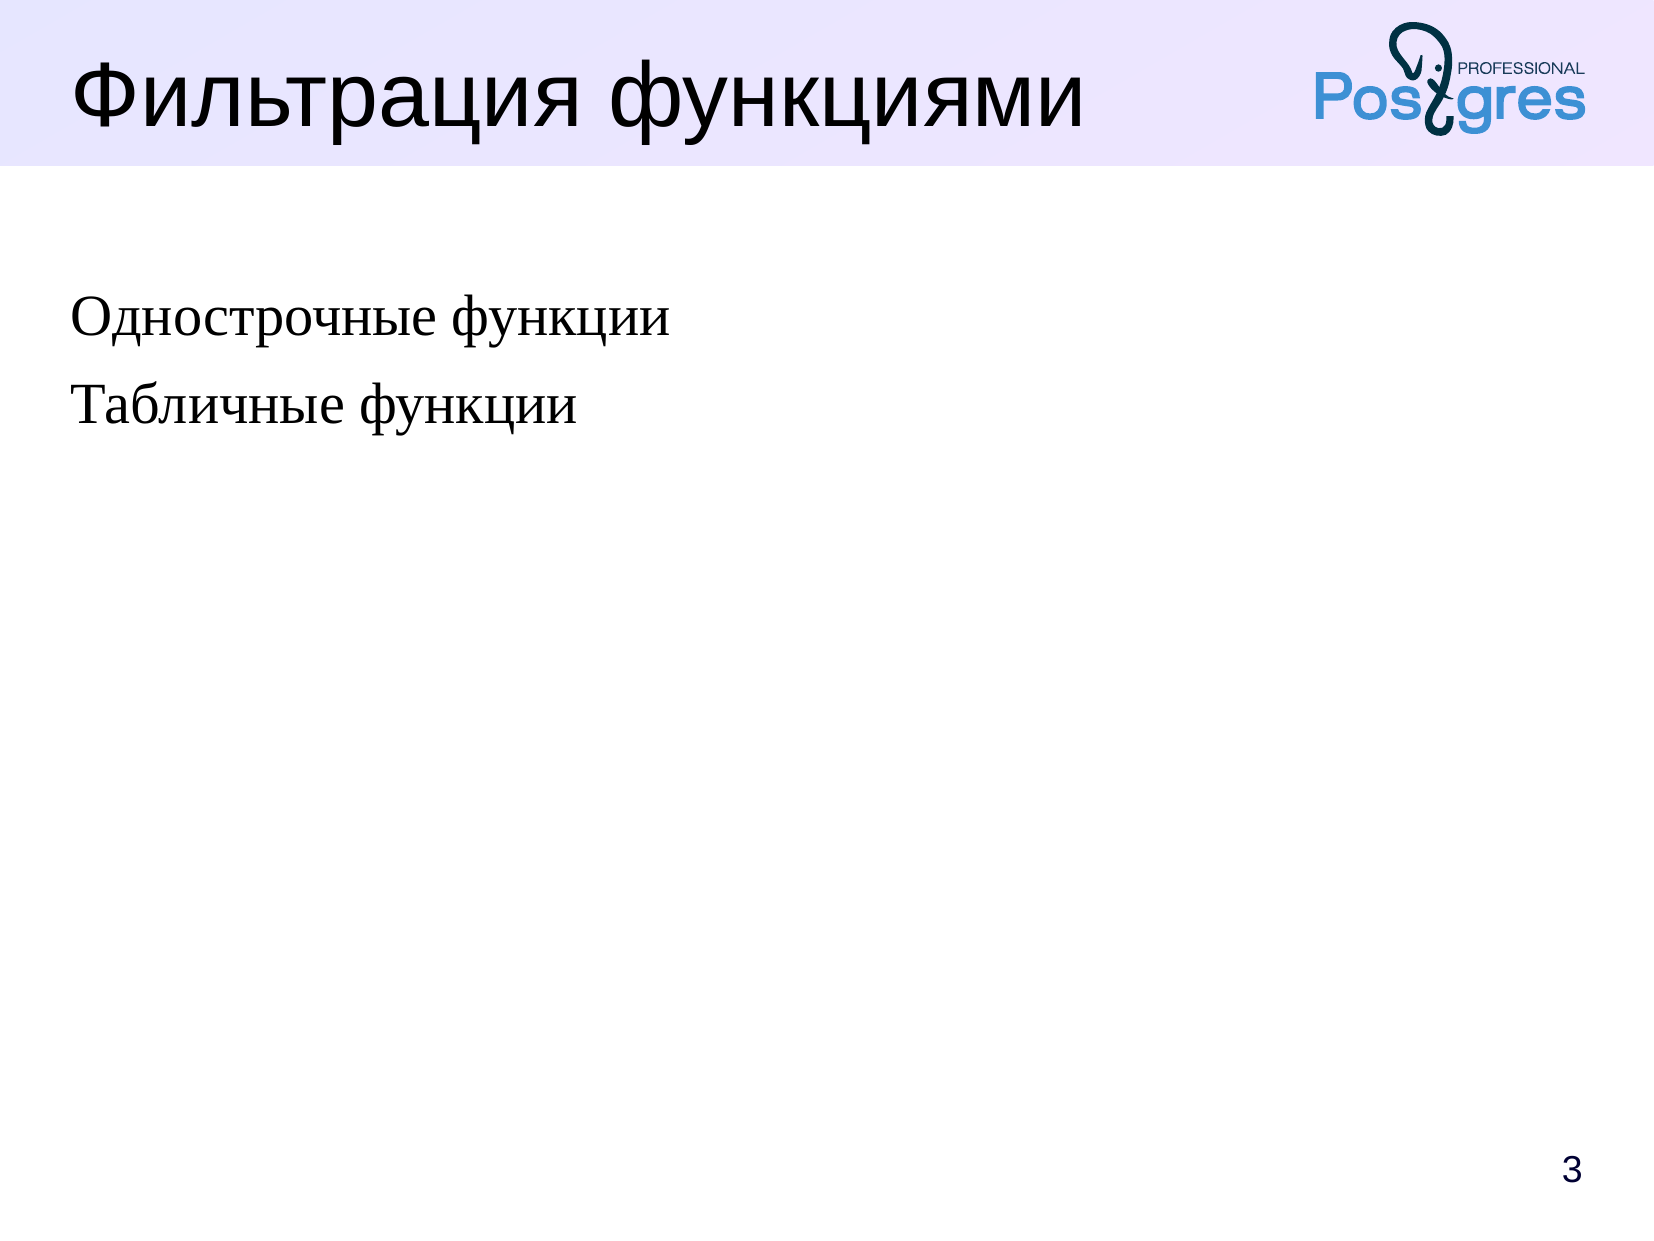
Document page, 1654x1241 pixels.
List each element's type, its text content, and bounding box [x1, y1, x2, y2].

list Однострочные функции Табличные функции [70, 283, 1583, 1134]
title Фильтрация функциями [70, 43, 1241, 147]
